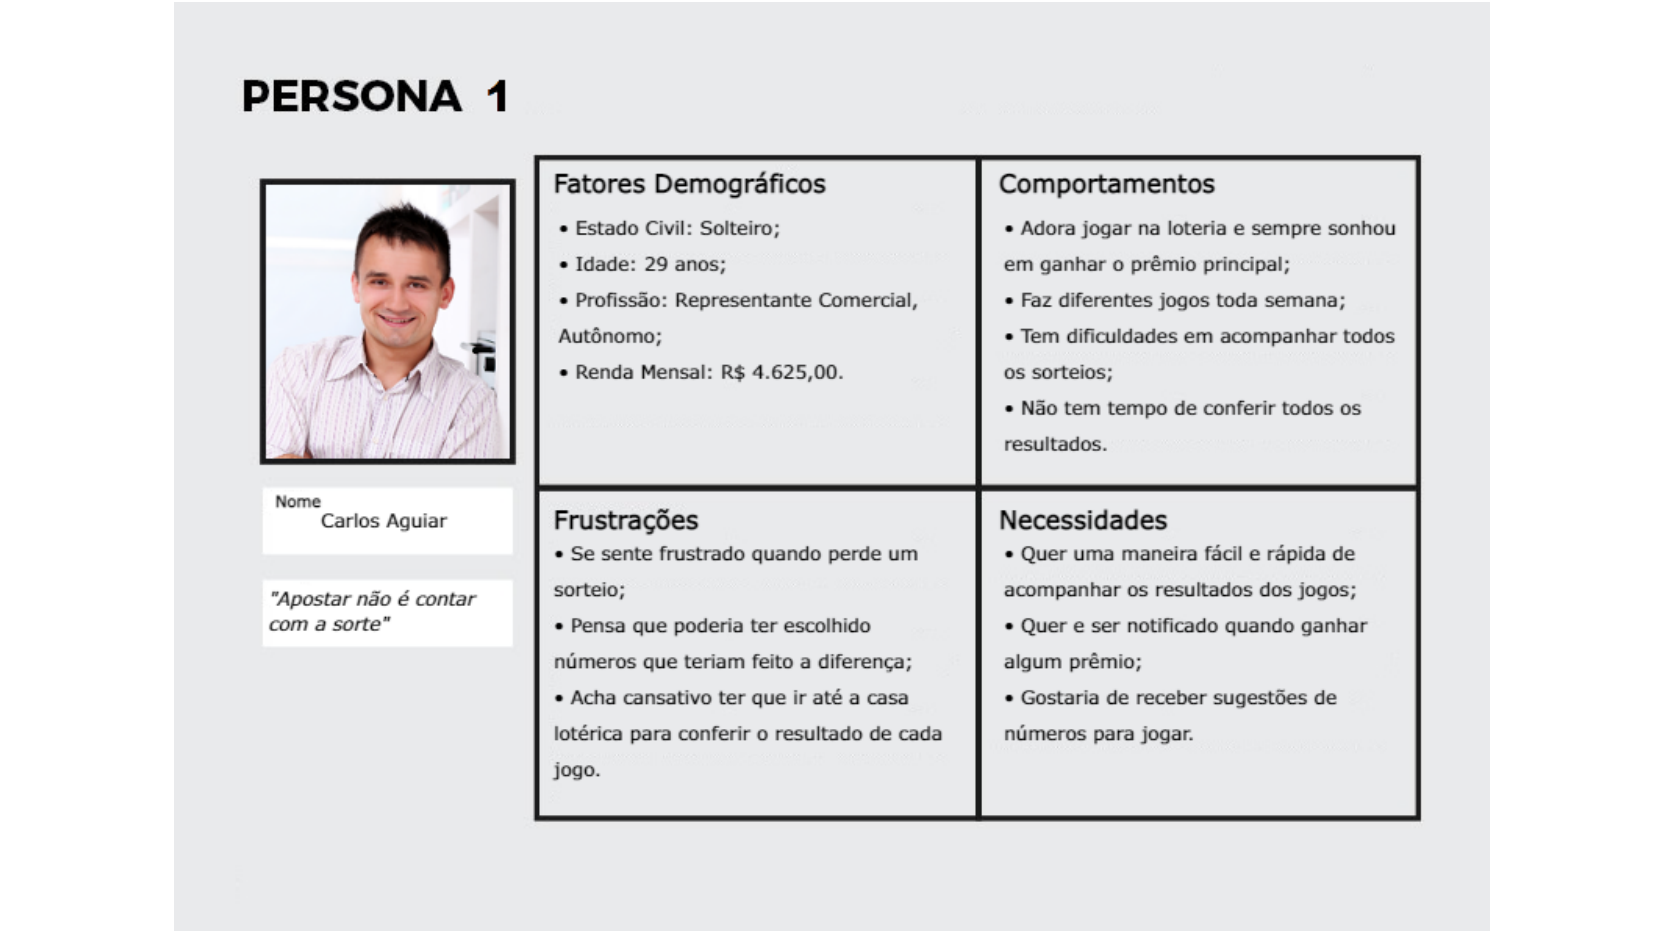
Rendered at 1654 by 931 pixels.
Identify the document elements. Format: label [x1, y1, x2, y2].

picture [174, 2, 1490, 931]
